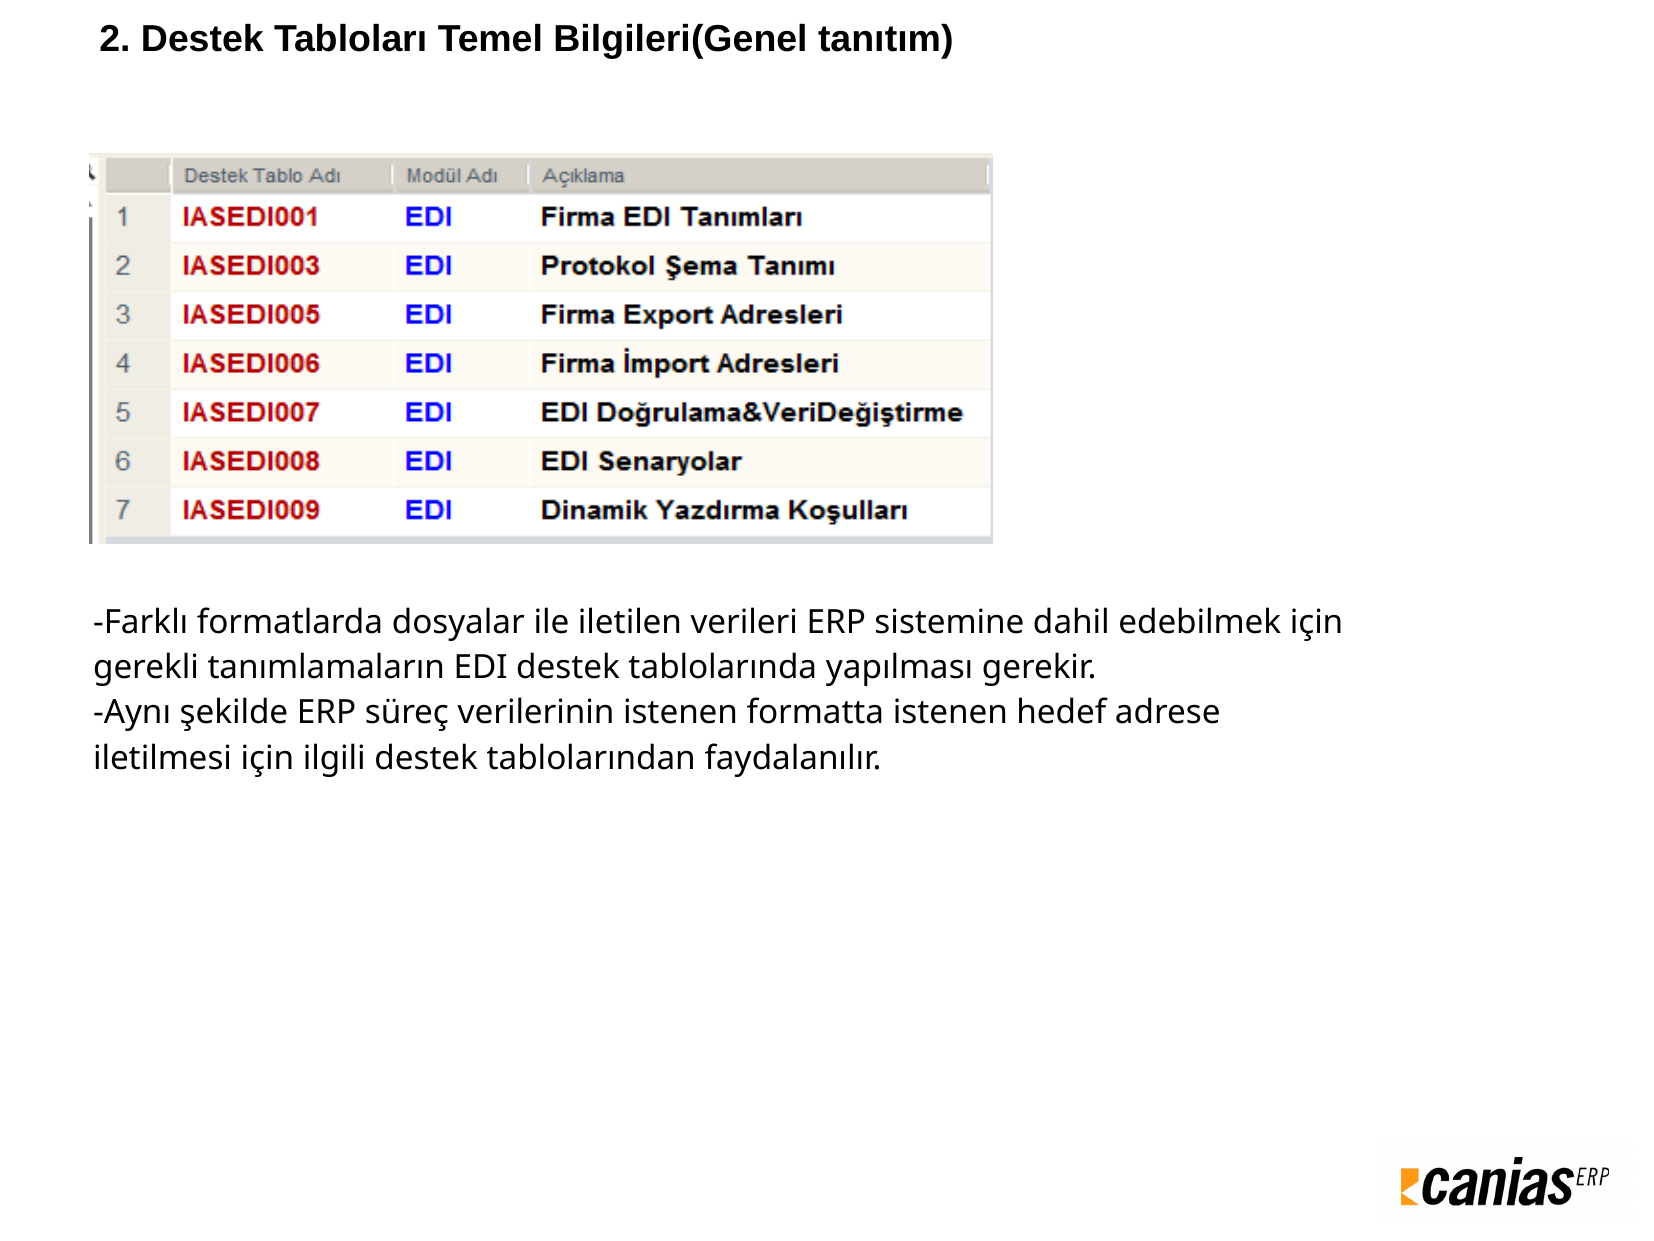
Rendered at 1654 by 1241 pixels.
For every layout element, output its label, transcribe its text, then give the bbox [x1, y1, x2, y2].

picture [1375, 1139, 1635, 1223]
text_box 2. Destek Tabloları Temel Bilgileri(Genel tanıtım) [10, 6, 1624, 65]
picture [89, 153, 993, 544]
text_box -Farklı formatlarda dosyalar ile iletilen verileri ERP sistemine dahil edebilmek için gerekli tanımlamaların EDI destek tablolarında yapılması gerekir. -Aynı şekilde ERP süreç verilerinin istenen formatta istenen hedef adrese iletilmesi için ilgili destek tablolarından faydalanılır. [78, 590, 1371, 851]
